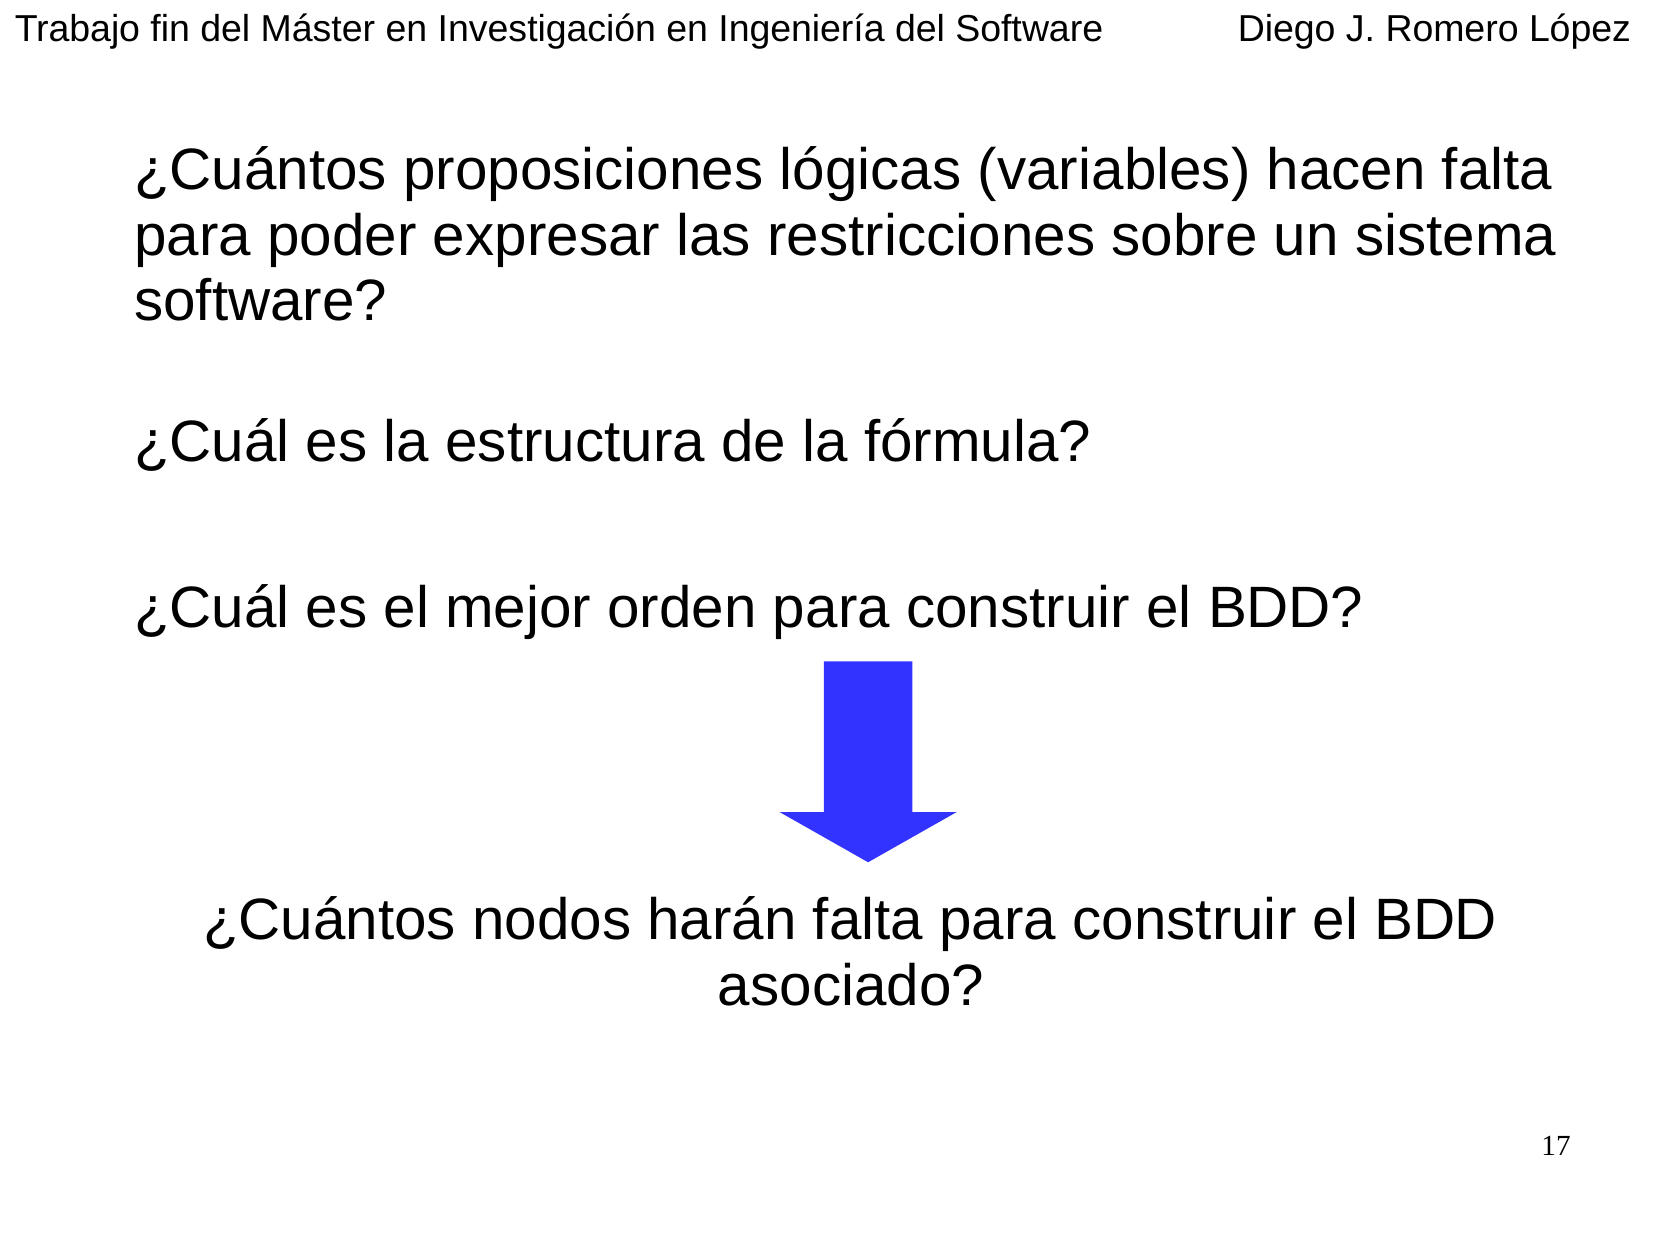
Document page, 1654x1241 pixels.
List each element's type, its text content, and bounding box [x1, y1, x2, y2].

text_box ¿Cuántos nodos harán falta para construir el BDD asociado? [84, 879, 1583, 1012]
text_box ¿Cuál es el mejor orden para construir el BDD? [84, 566, 1583, 682]
text_box ¿Cuántos proposiciones lógicas (variables) hacen falta para poder expresar las restricciones sobre un sistema software? [84, 129, 1583, 321]
text_box [779, 661, 957, 863]
text_box ¿Cuál es la estructura de la fórmula? [84, 401, 1583, 517]
